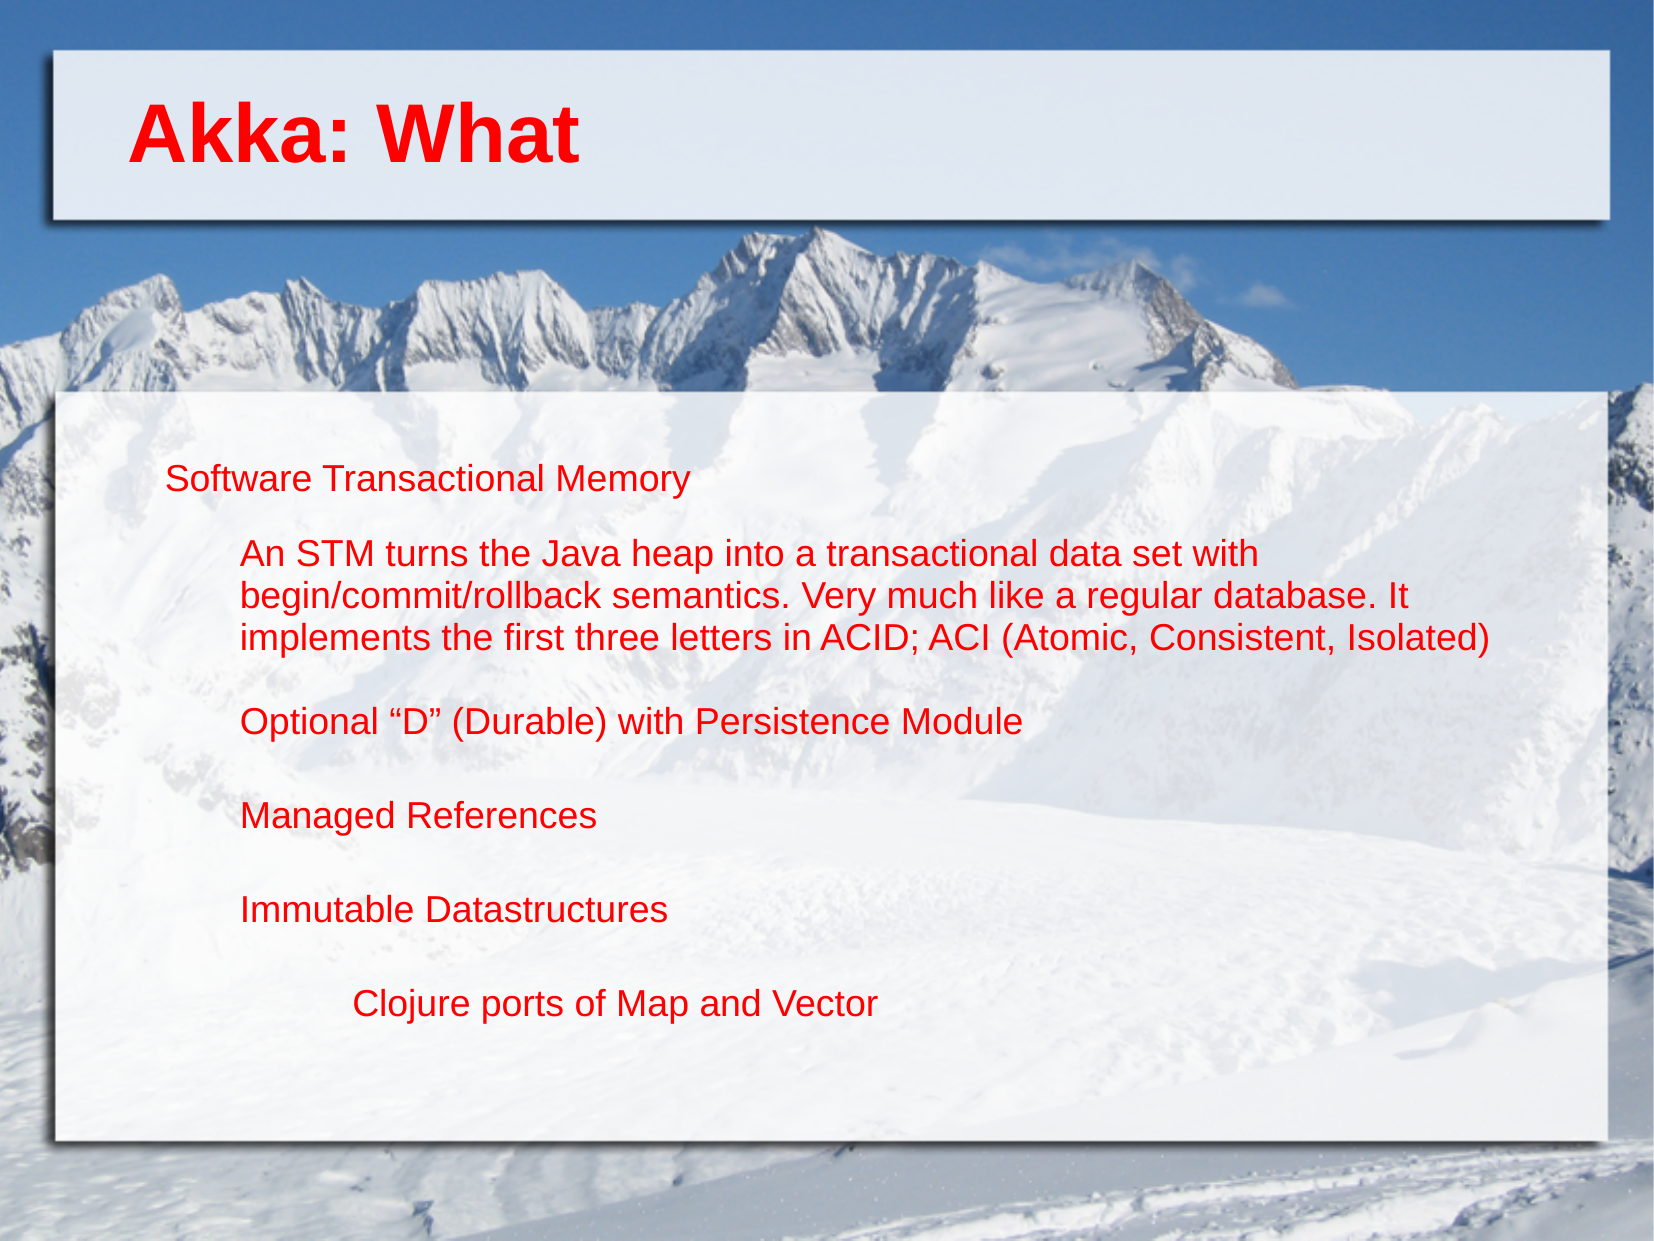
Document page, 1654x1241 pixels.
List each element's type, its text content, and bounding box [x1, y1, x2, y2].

text_box Clojure ports of Map and Vector [337, 975, 895, 1032]
text_box Managed References [225, 787, 647, 845]
text_box Optional “D” (Durable) with Persistence Module [225, 693, 1116, 751]
text_box Akka: What [112, 79, 596, 188]
text_box An STM turns the Java heap into a transactional data set with begin/commit/rollback semantics. Very much like a regular database. It implements the first three letters in ACID; ACI (Atomic, Consistent, Isolated) [225, 525, 1576, 676]
text_box Immutable Datastructures [225, 880, 707, 938]
picture [0, 0, 1654, 1241]
text_box Software Transactional Memory [150, 450, 707, 507]
